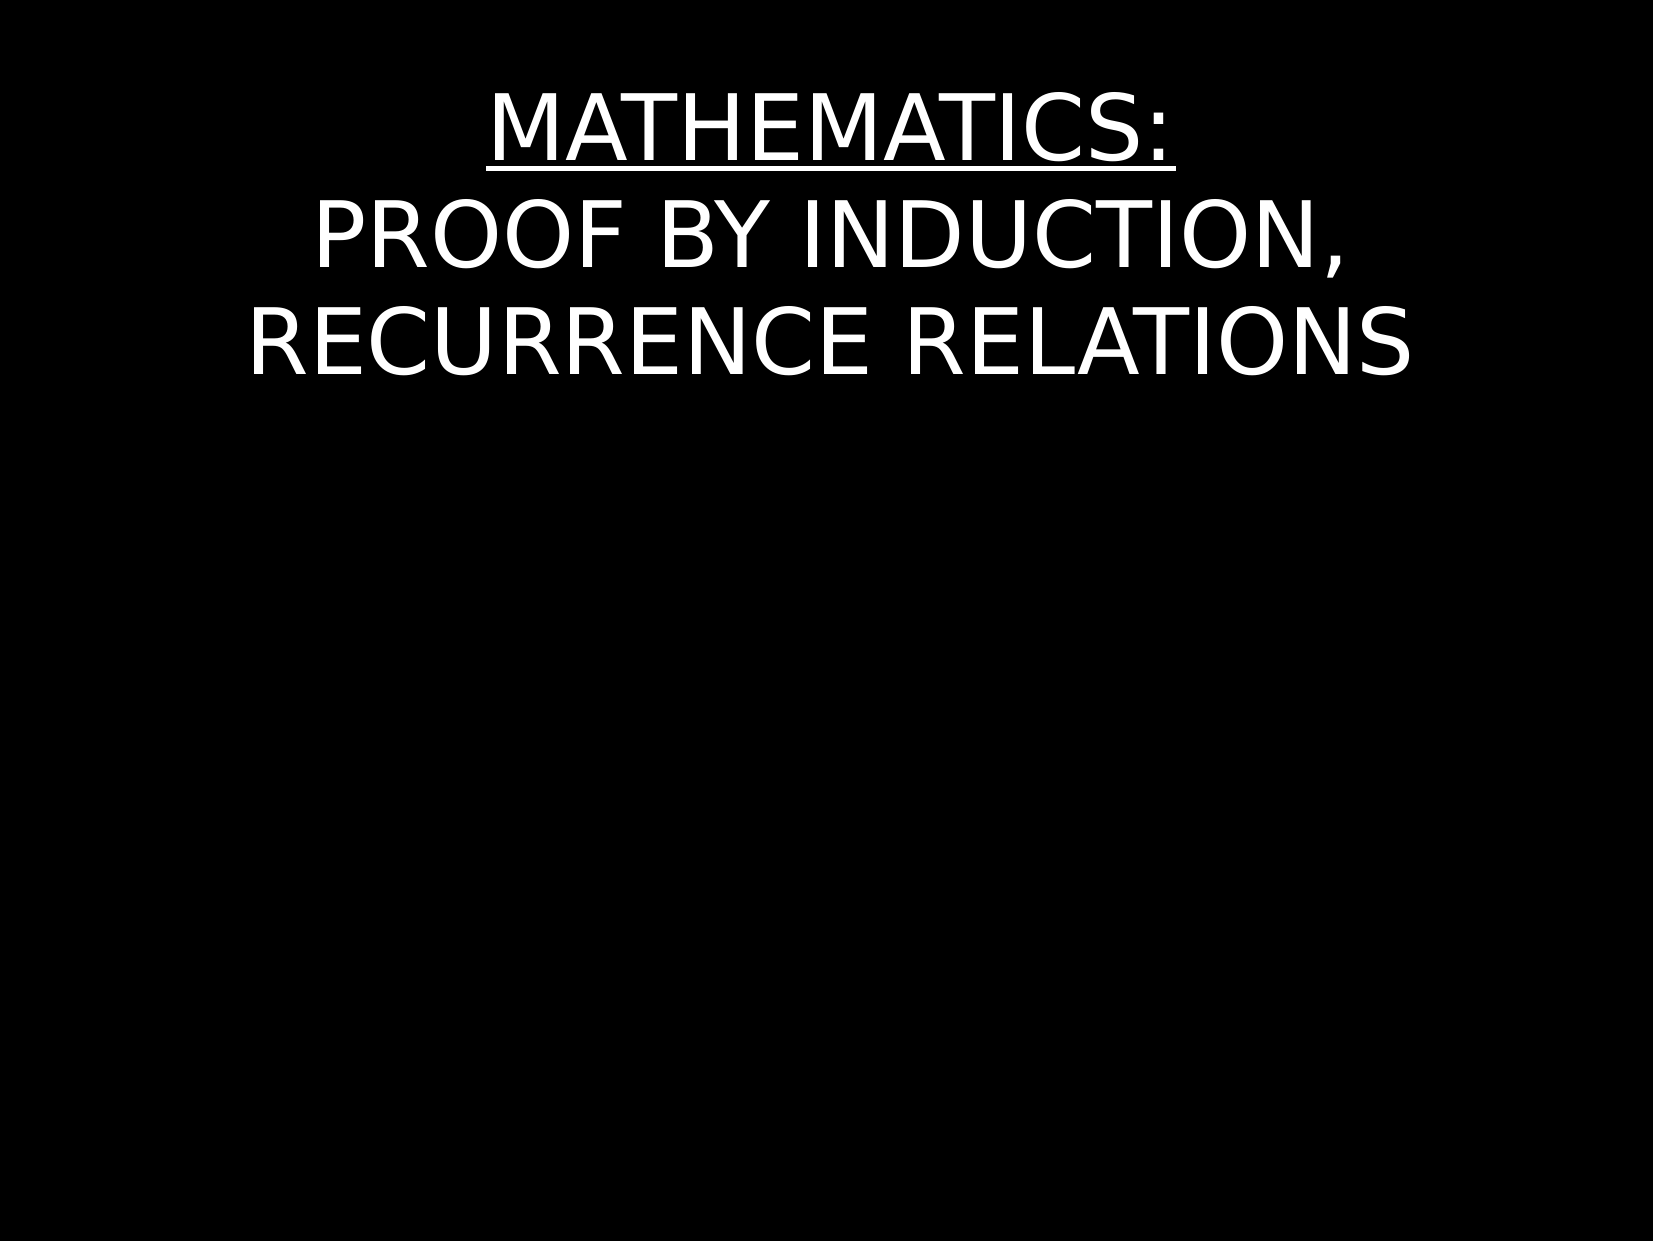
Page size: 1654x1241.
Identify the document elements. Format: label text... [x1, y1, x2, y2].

title MATHEMATICS: PROOF BY INDUCTION, RECURRENCE RELATIONS [87, 75, 1576, 397]
